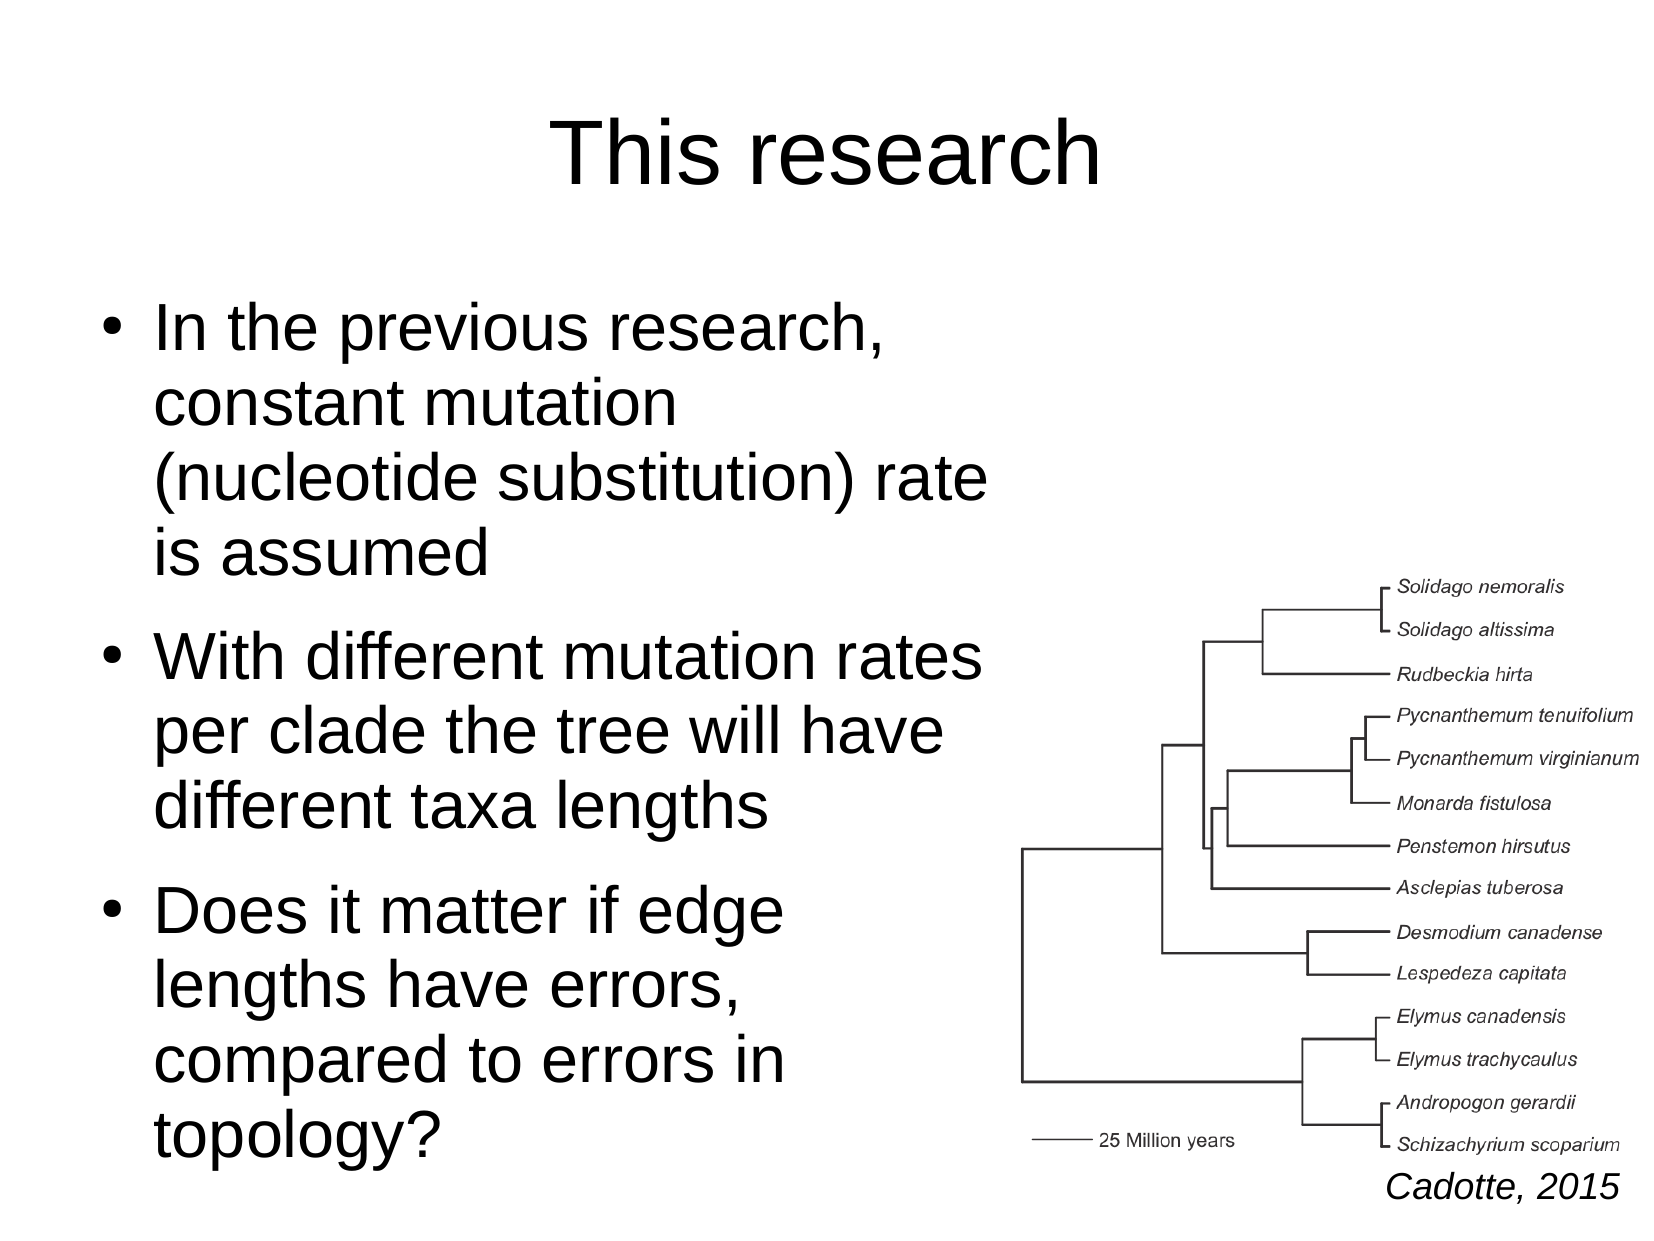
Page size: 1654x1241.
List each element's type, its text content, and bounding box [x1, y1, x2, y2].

text_box Cadotte, 2015 [1370, 1158, 1636, 1216]
list In the previous research, constant mutation (nucleotide substitution) rate is assumed With different mutation rates per clade the tree will have different taxa lengths Does it matter if edge lengths have errors, compared to errors in topology? [82, 290, 1006, 1186]
title This research [82, 49, 1571, 257]
picture [1020, 578, 1639, 1156]
